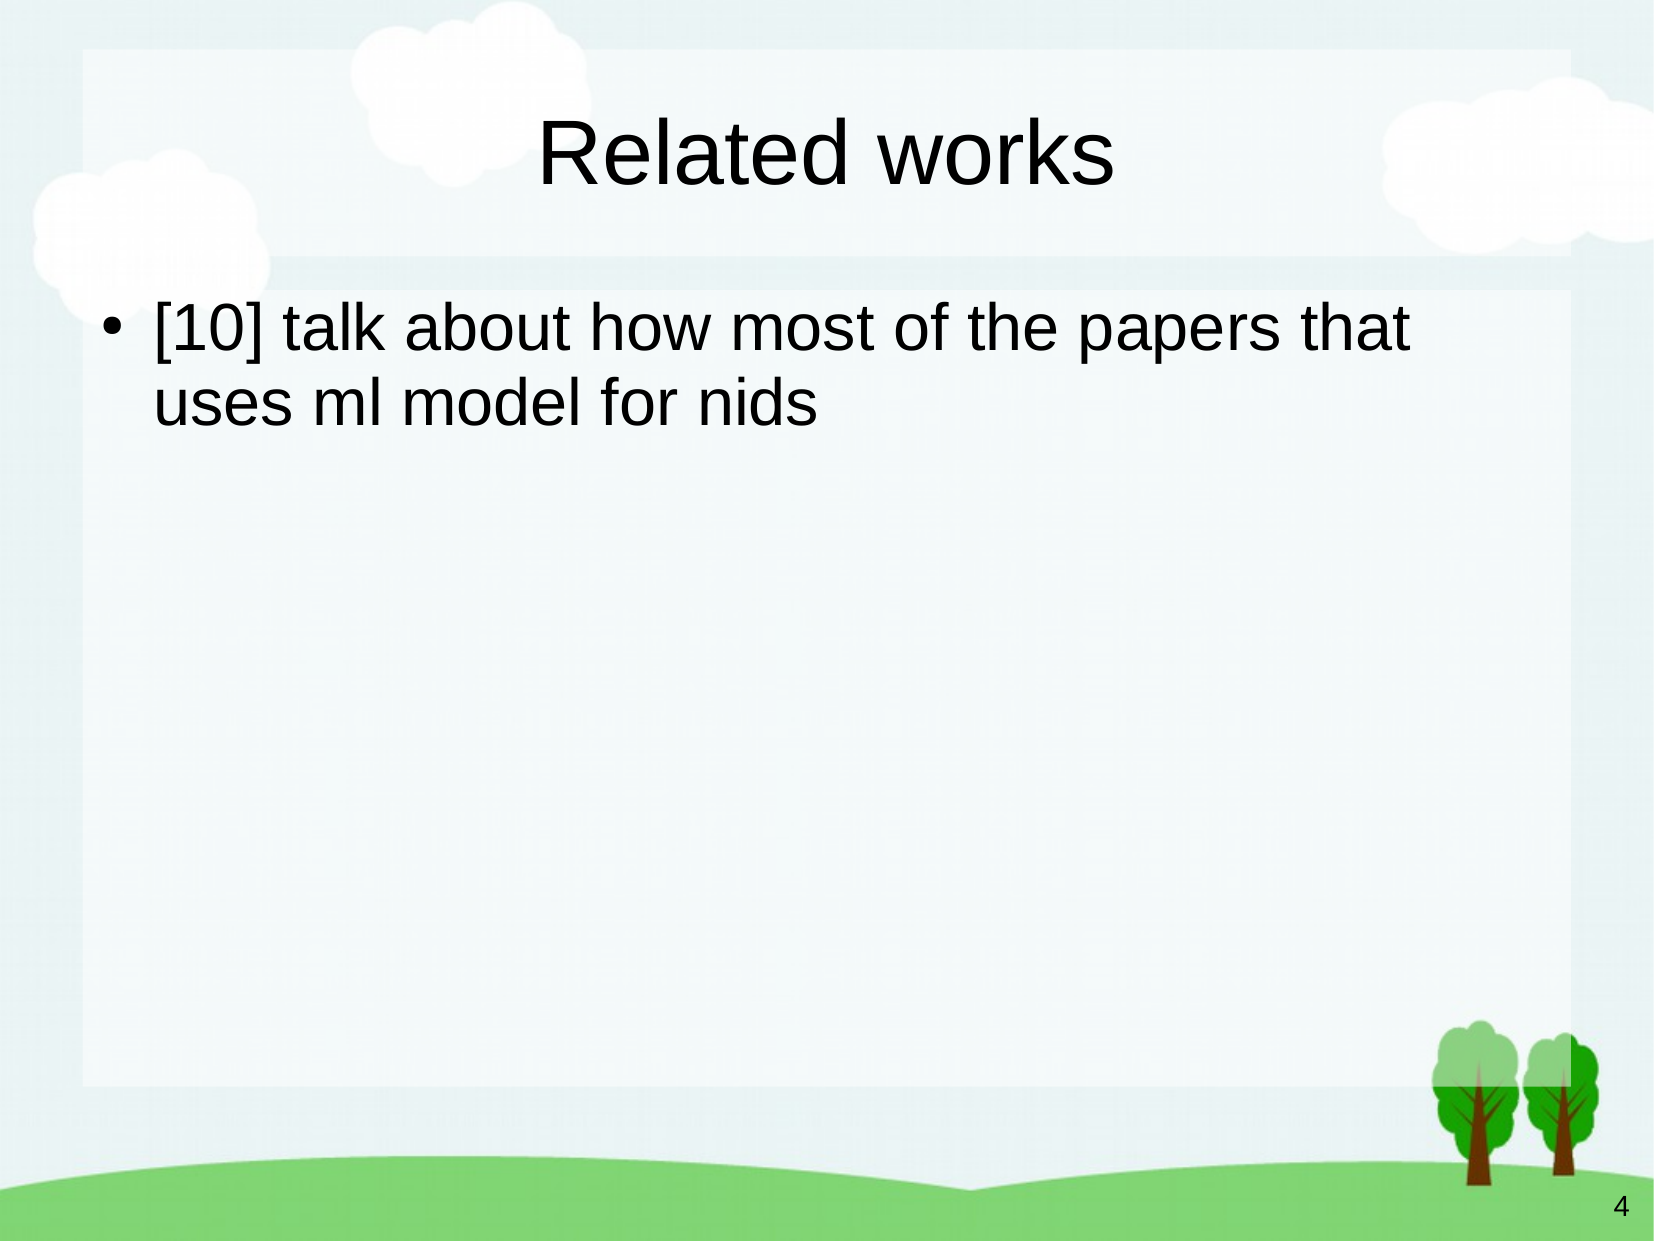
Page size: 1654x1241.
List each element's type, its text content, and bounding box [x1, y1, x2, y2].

title Related works [82, 49, 1571, 257]
picture [0, 0, 1654, 1241]
list [10] talk about how most of the papers that uses ml model for nids [82, 290, 1571, 1087]
